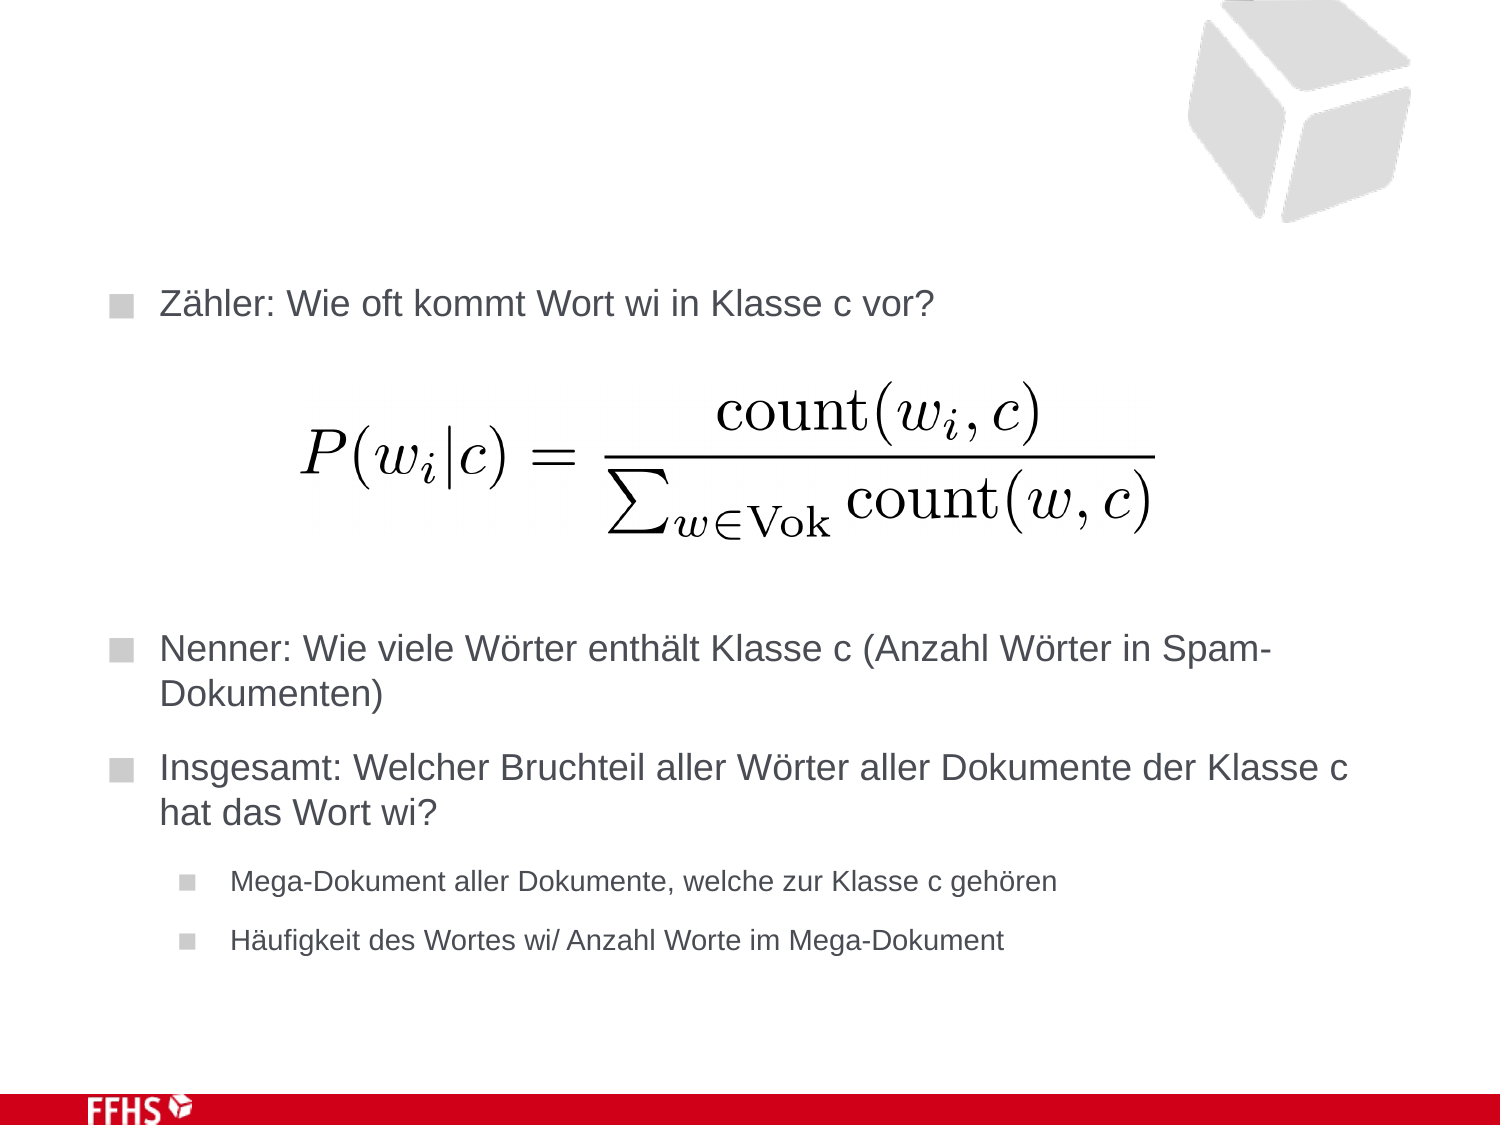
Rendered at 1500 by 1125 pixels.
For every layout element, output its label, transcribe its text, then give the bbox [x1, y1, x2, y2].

list Zähler: Wie oft kommt Wort wi in Klasse c vor? Nenner: Wie viele Wörter enthält Klasse c (Anzahl Wörter in Spam-Dokumenten) Insgesamt: Welcher Bruchteil aller Wörter aller Dokumente der Klasse c hat das Wort wi? Mega-Dokument aller Dokumente, welche zur Klasse c gehören Häufigkeit des Wortes wi/ Anzahl Worte im Mega-Dokument [88, 278, 1412, 1000]
picture [300, 381, 1155, 540]
picture [1188, 0, 1411, 223]
picture [0, 1094, 1500, 1125]
